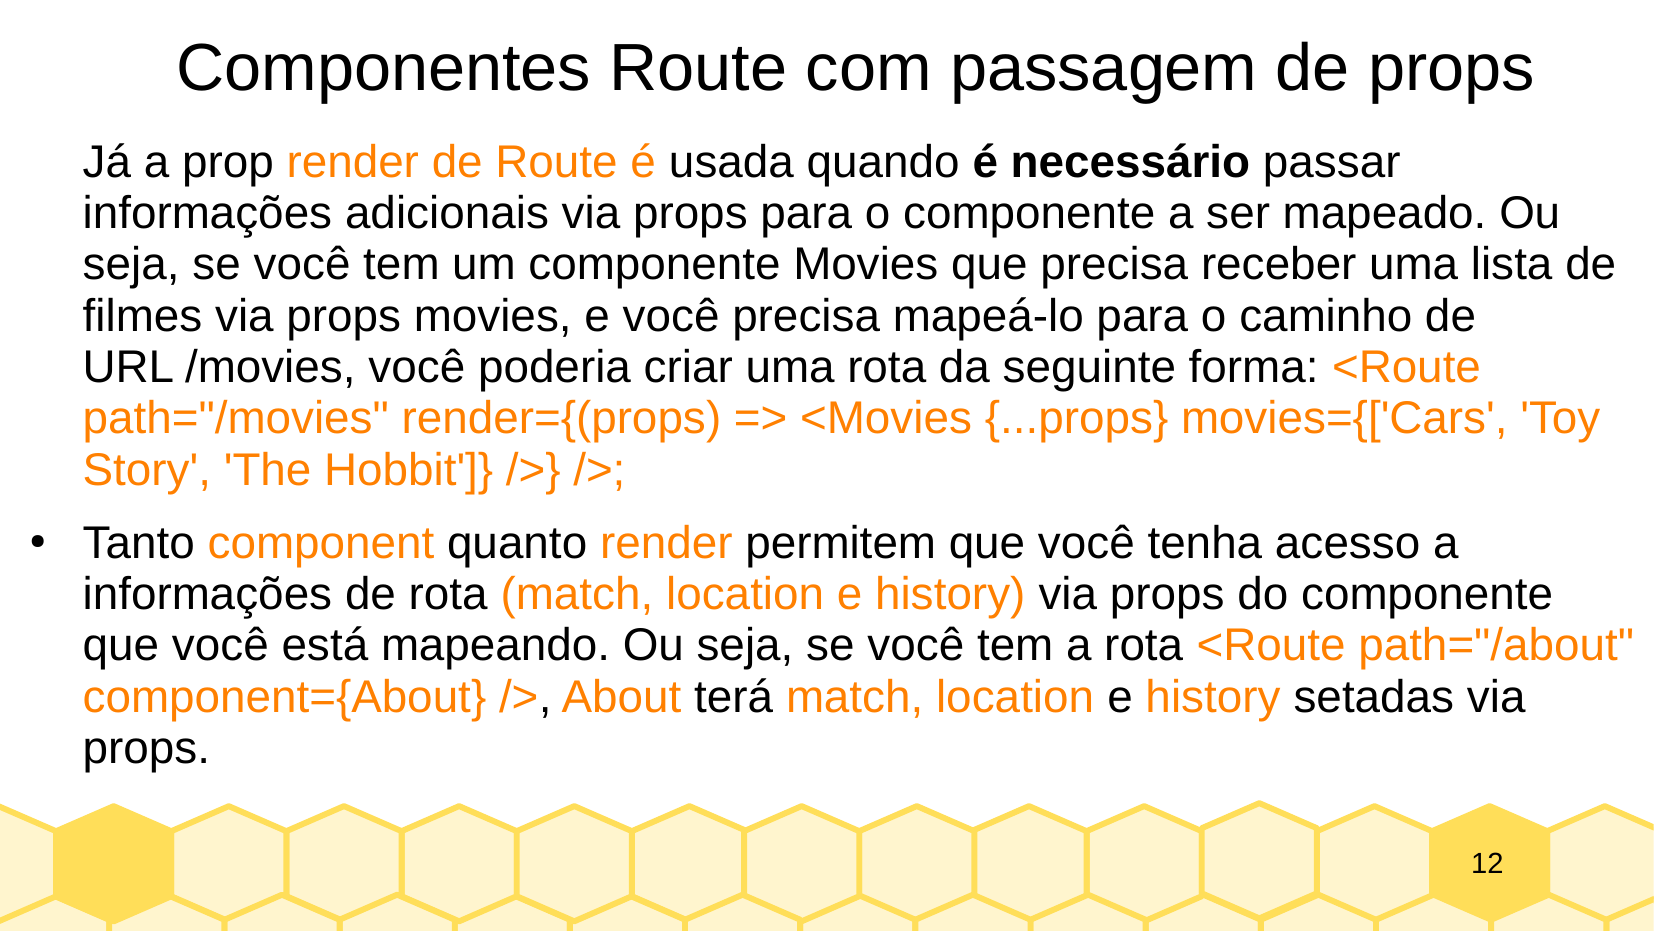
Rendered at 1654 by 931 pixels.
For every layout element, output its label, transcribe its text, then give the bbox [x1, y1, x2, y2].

list Já a prop render de Route é usada quando é necessário passar informações adicionais via props para o componente a ser mapeado. Ou seja, se você tem um componente Movies que precisa receber uma lista de filmes via props movies, e você precisa mapeá-lo para o caminho de URL /movies, você poderia criar uma rota da seguinte forma: <Route path="/movies" render={(props) => <Movies {...props} movies={['Cars', 'Toy Story', 'The Hobbit']} />} />; Tanto component quanto render permitem que você tenha acesso a informações de rota (match, location e history) via props do componente que você está mapeando. Ou seja, se você tem a rota <Route path="/about" component={About} />, About terá match, location e history setadas via props. [11, 135, 1636, 815]
title Componentes Route com passagem de props [118, 29, 1595, 135]
